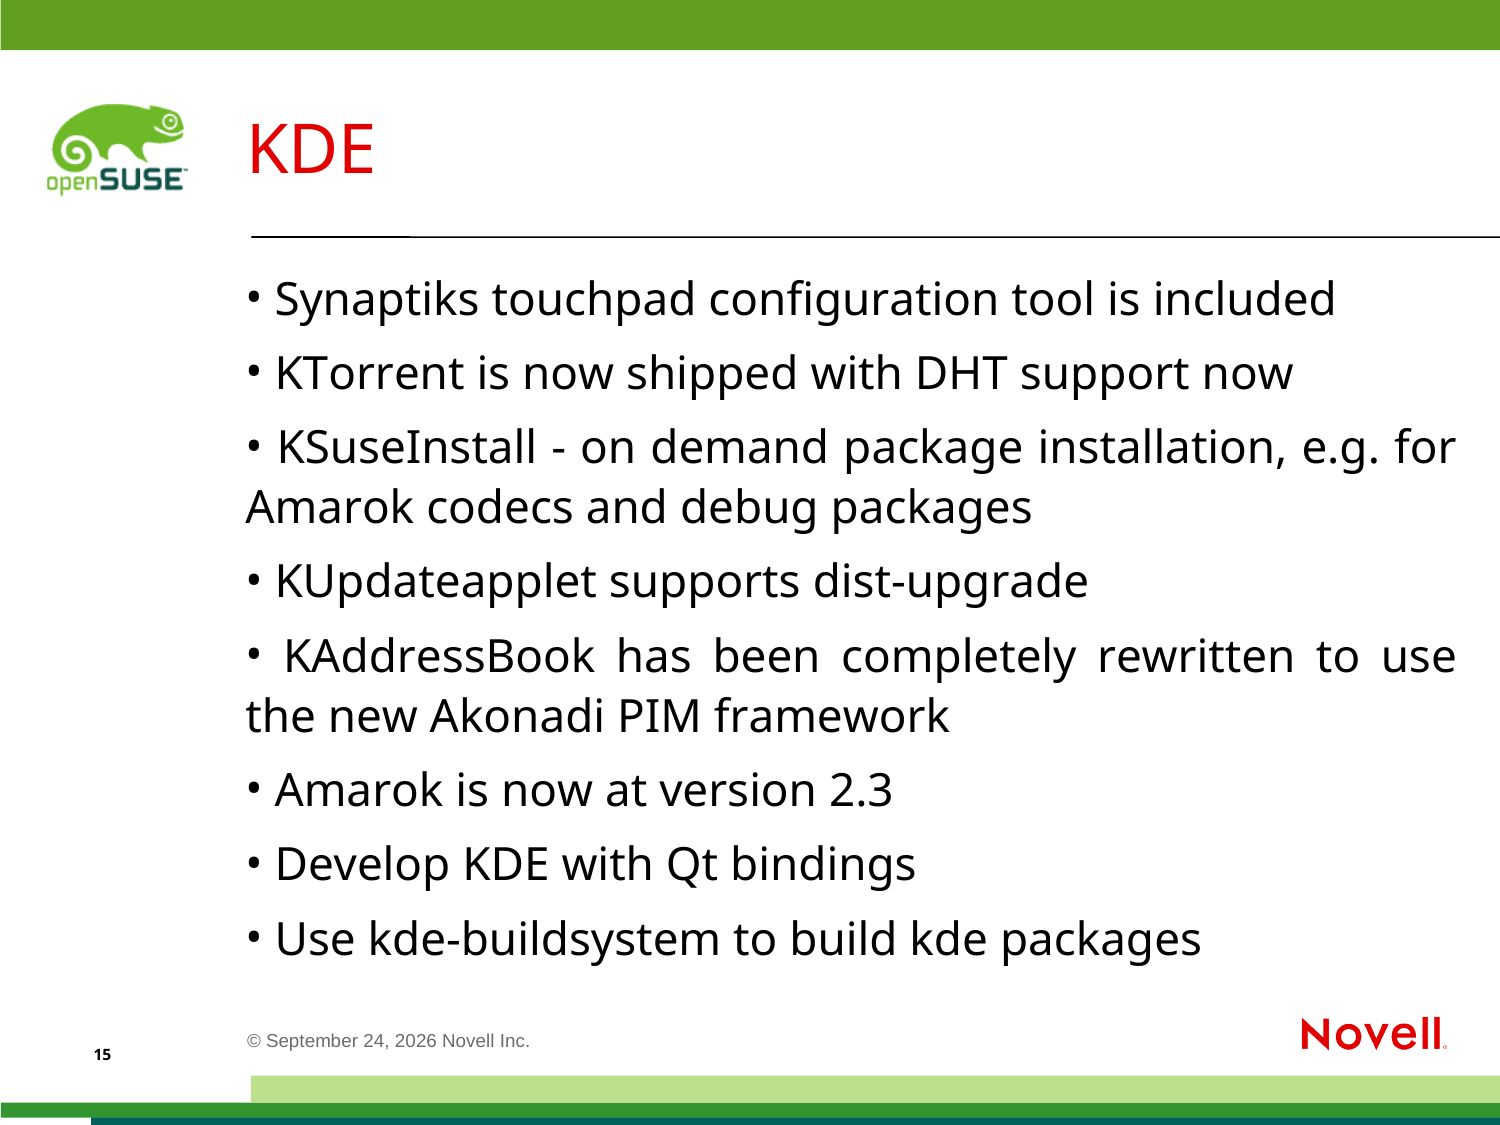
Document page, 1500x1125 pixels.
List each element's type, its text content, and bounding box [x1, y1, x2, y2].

list Synaptiks touchpad configuration tool is included KTorrent is now shipped with DHT support now KSuseInstall - on demand package installation, e.g. for Amarok codecs and debug packages KUpdateapplet supports dist-upgrade KAddressBook has been completely rewritten to use the new Akonadi PIM framework Amarok is now at version 2.3 Develop KDE with Qt bindings Use kde-buildsystem to build kde packages [245, 267, 1458, 1010]
picture [1295, 1011, 1453, 1056]
picture [47, 104, 188, 197]
title KDE [246, 68, 1409, 231]
